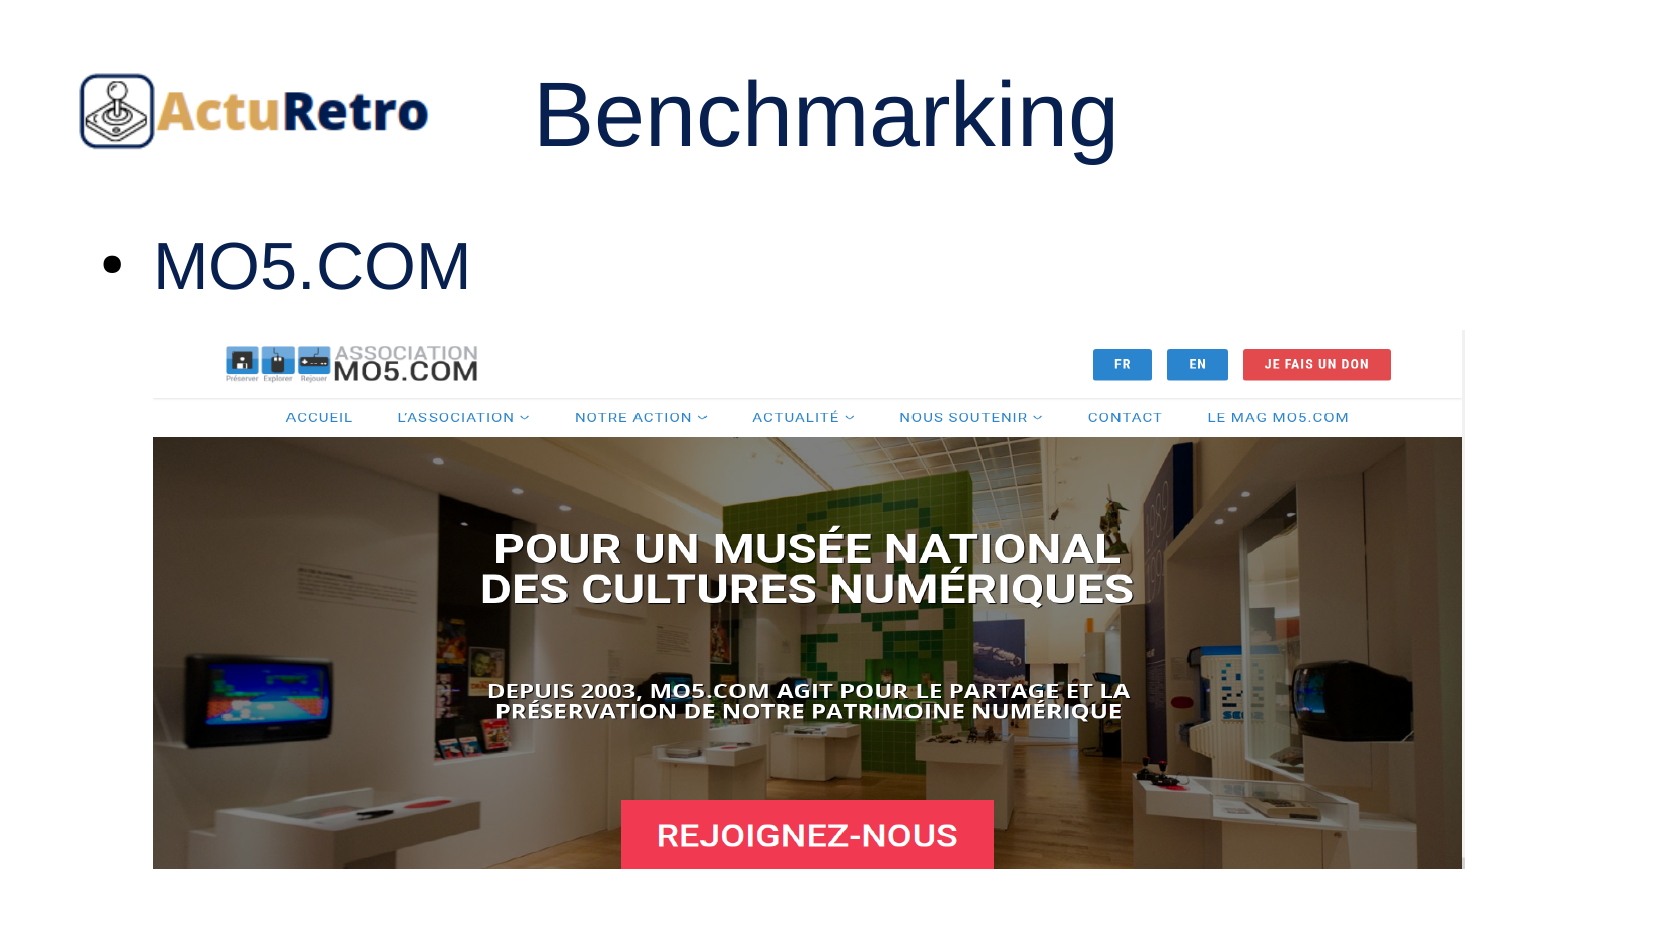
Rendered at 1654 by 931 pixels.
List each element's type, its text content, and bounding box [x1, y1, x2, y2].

list MO5.COM [82, 217, 1571, 535]
picture [75, 69, 434, 154]
title Benchmarking [82, 37, 1571, 193]
picture [153, 330, 1465, 869]
